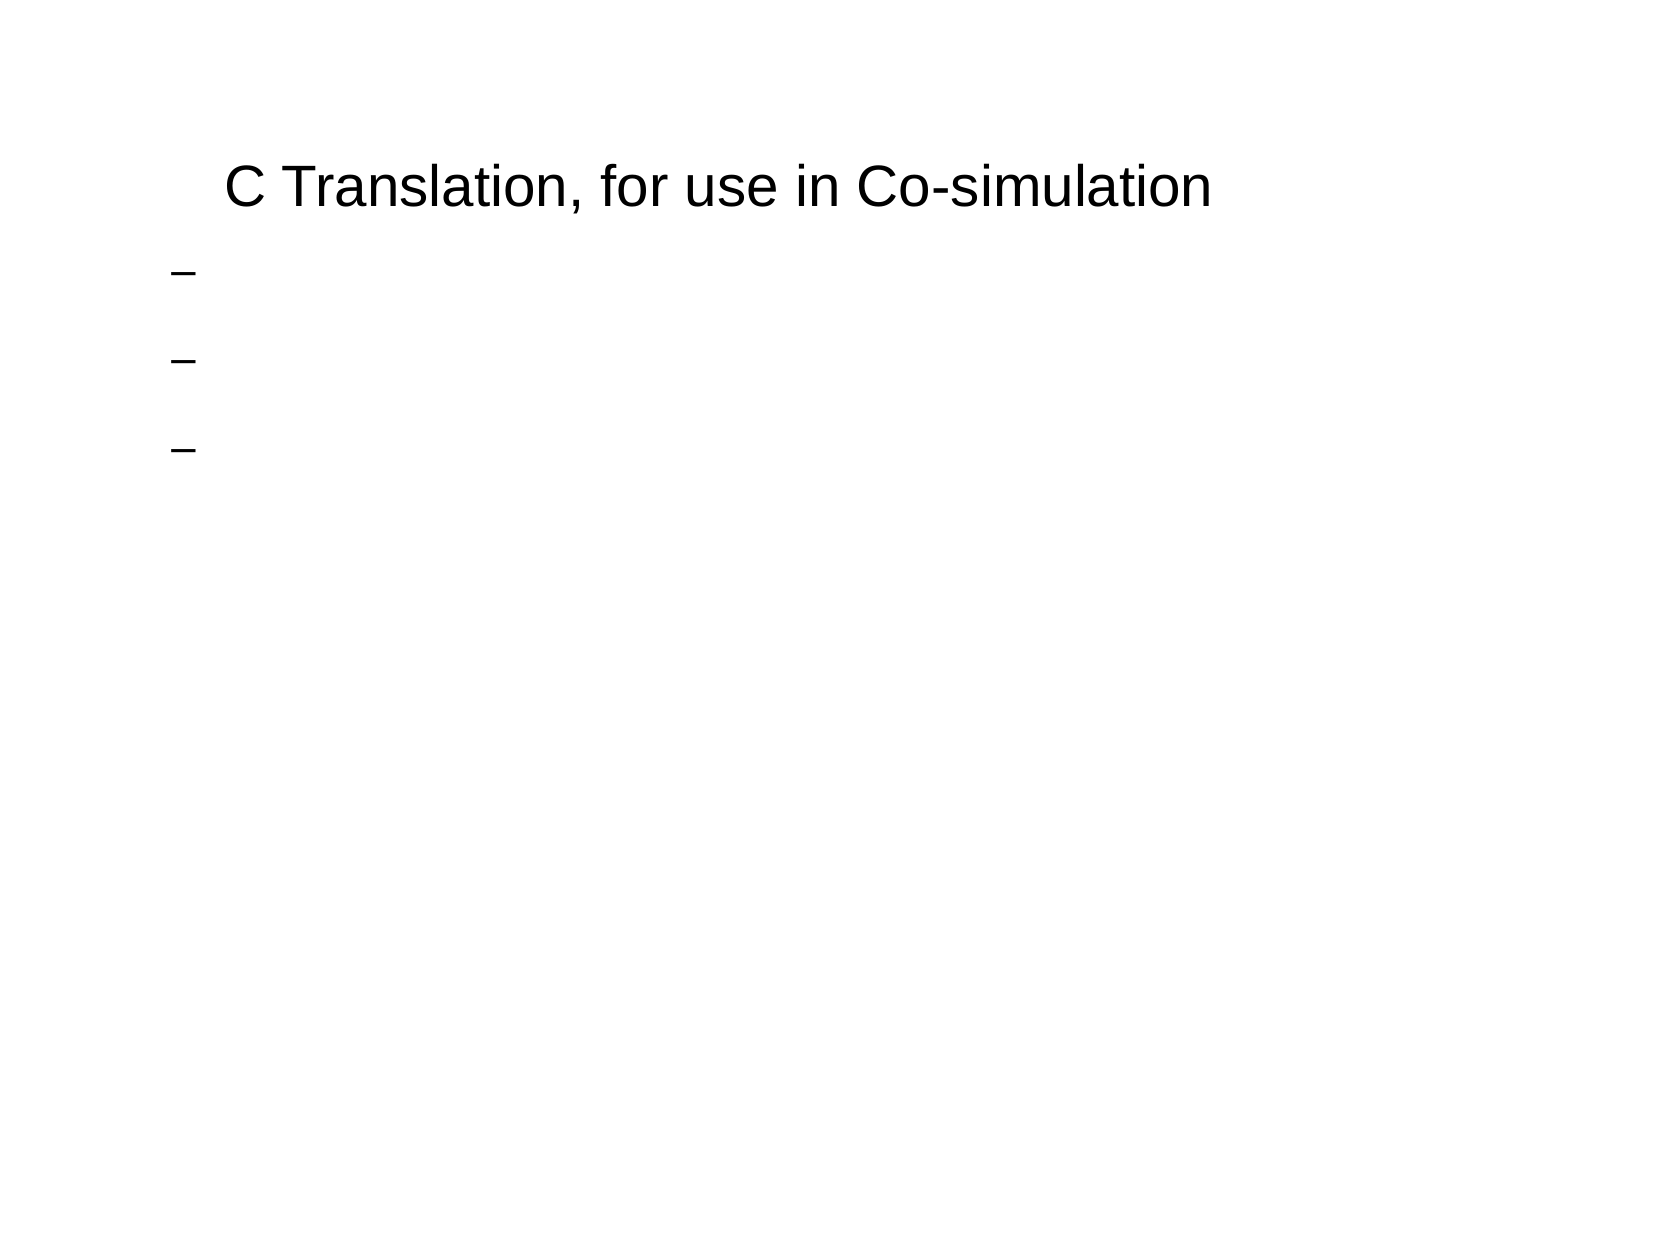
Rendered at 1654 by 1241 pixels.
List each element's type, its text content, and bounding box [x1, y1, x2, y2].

list C Translation, for use in Co-simulation [82, 153, 1571, 1099]
